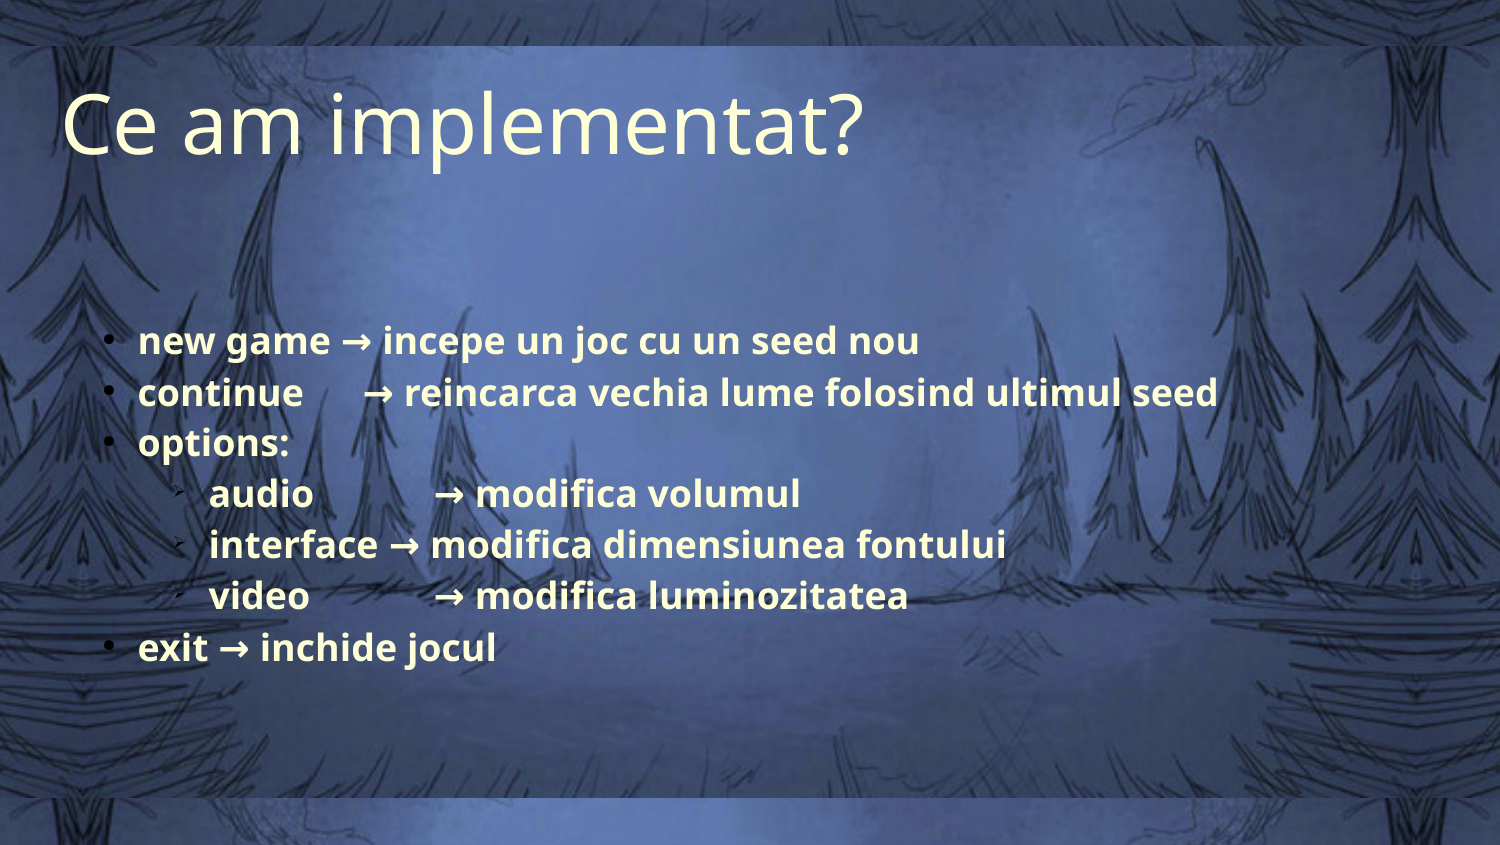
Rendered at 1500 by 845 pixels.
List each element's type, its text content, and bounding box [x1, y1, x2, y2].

subtitle new game → incepe un joc cu un seed nou continue → reincarca vechia lume folosind ultimul seed options: audio → modifica volumul interface → modifica dimensiunea fontului video → modifica luminozitatea exit → inchide jocul [102, 213, 1500, 774]
picture [0, 0, 1500, 845]
title Ce am implementat? [45, 56, 1443, 151]
